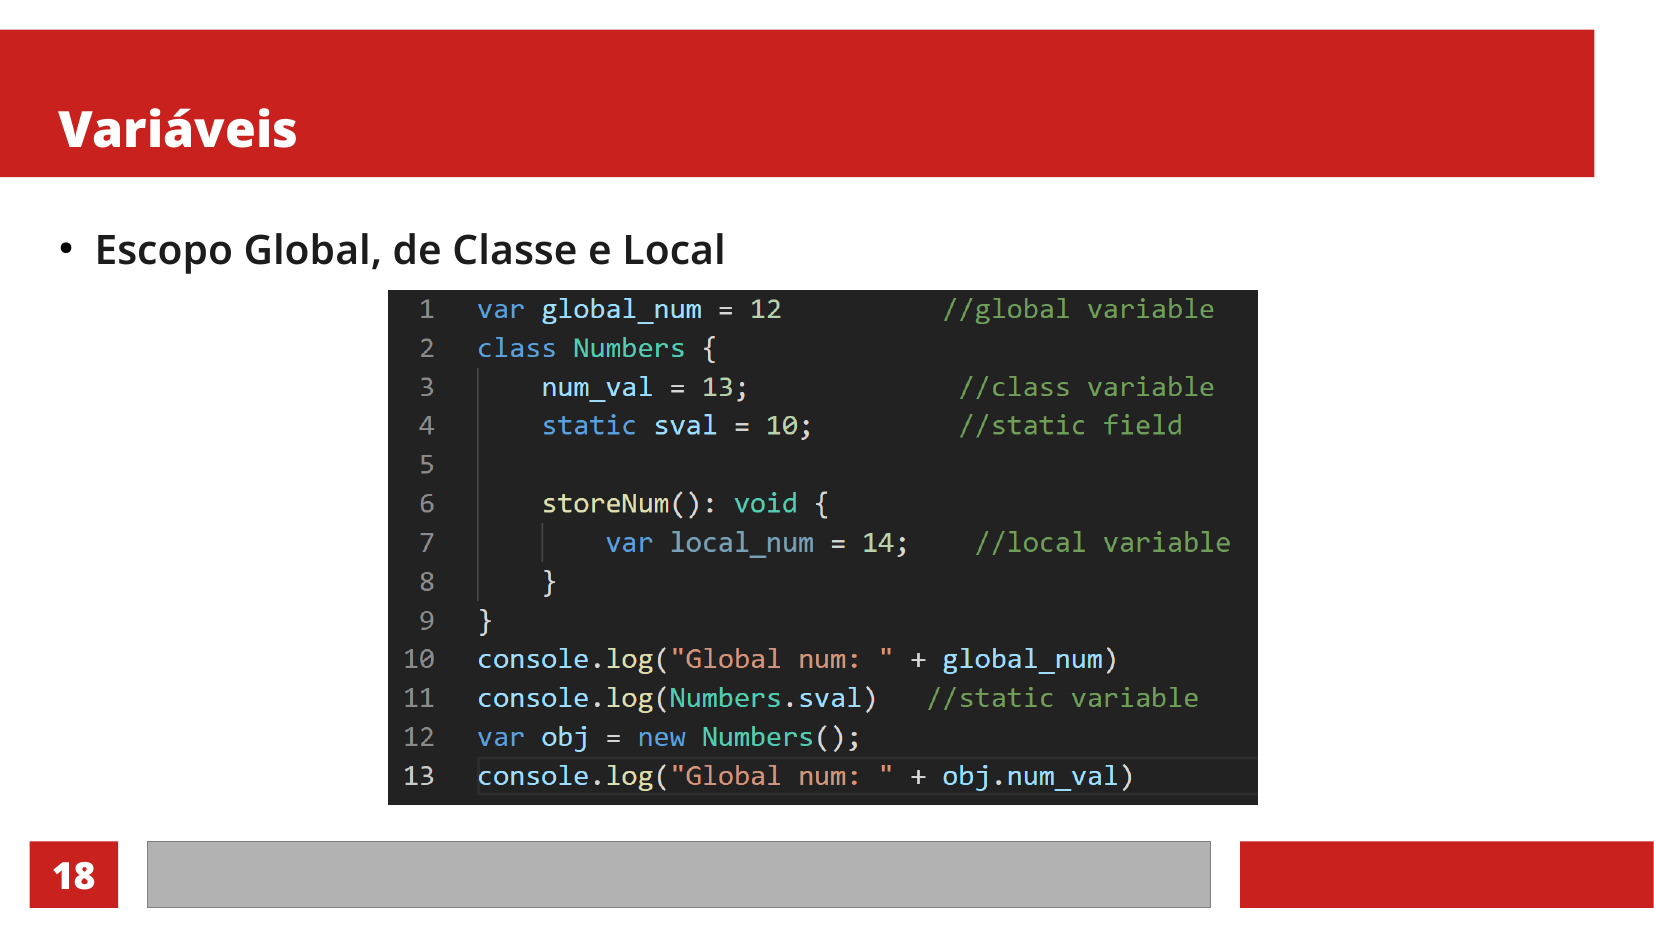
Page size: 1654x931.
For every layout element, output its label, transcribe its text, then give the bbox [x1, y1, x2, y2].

title Variáveis [59, 44, 1595, 163]
list Escopo Global, de Classe e Local [59, 221, 1565, 798]
picture [388, 290, 1258, 805]
